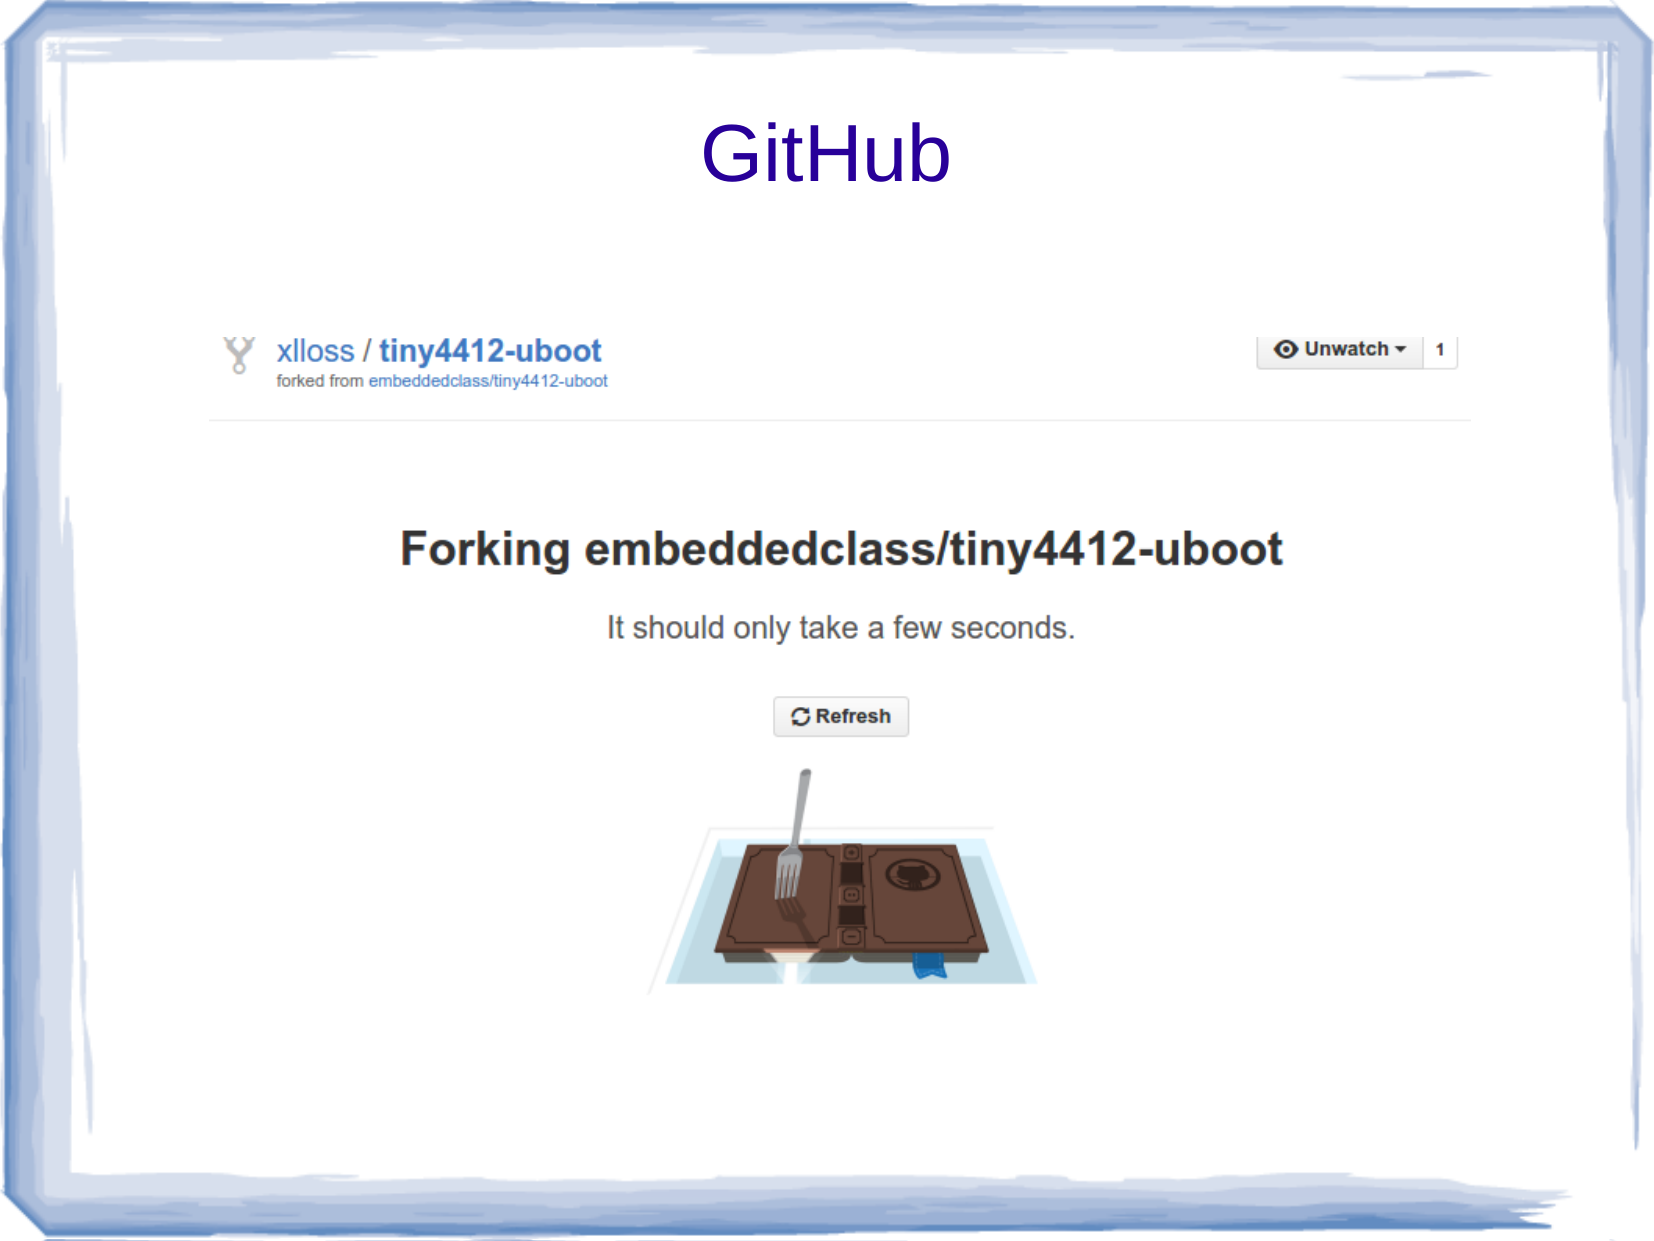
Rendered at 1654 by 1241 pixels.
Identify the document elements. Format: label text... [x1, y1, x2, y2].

picture [0, 0, 1654, 1241]
title GitHub [82, 49, 1571, 257]
